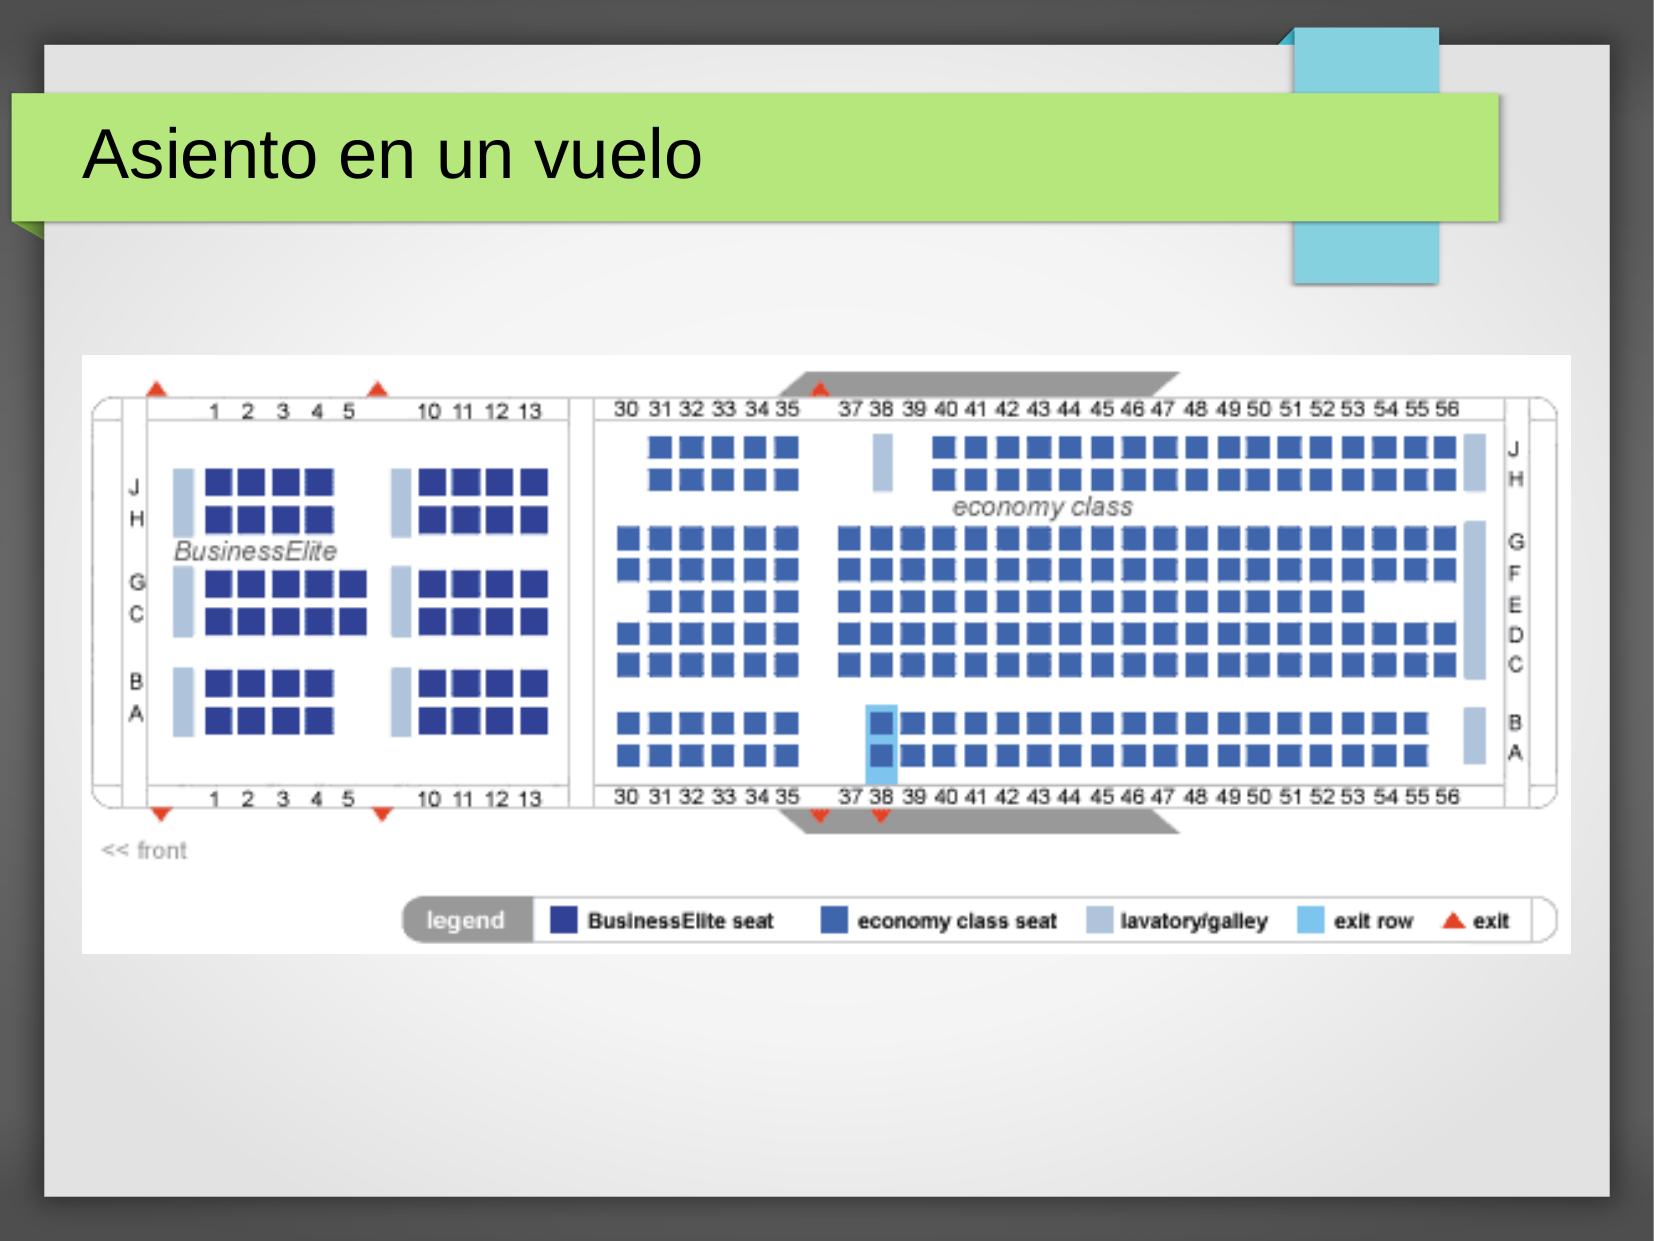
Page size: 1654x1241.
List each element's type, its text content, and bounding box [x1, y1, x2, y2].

title Asiento en un vuelo [82, 94, 1264, 213]
picture [0, 0, 1654, 1241]
